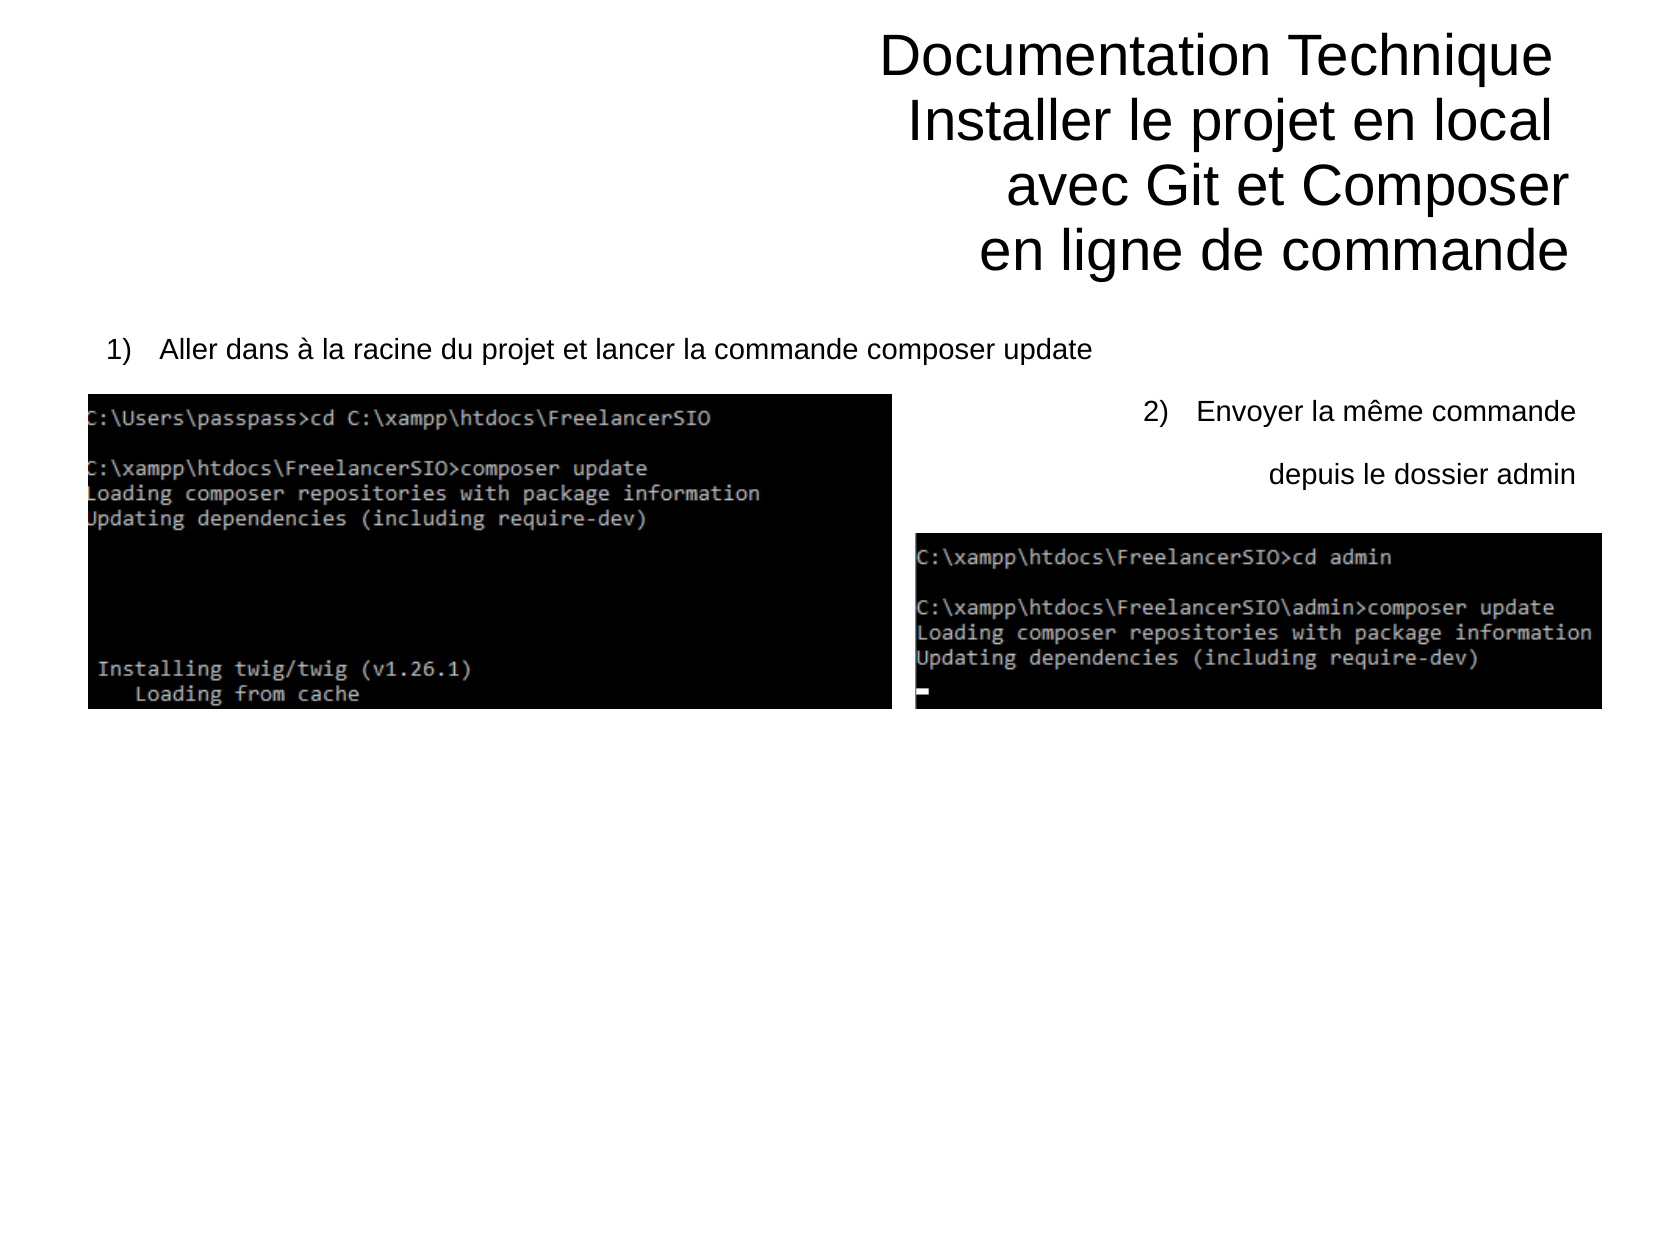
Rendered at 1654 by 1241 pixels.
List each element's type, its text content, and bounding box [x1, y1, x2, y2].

list Aller dans à la racine du projet et lancer la commande composer update Envoyer la même commande depuis le dossier admin [88, 333, 1577, 1152]
picture [88, 394, 892, 709]
title Documentation Technique Installer le projet en local avec Git et Composer en ligne de commande [82, 23, 1571, 283]
picture [915, 533, 1602, 709]
